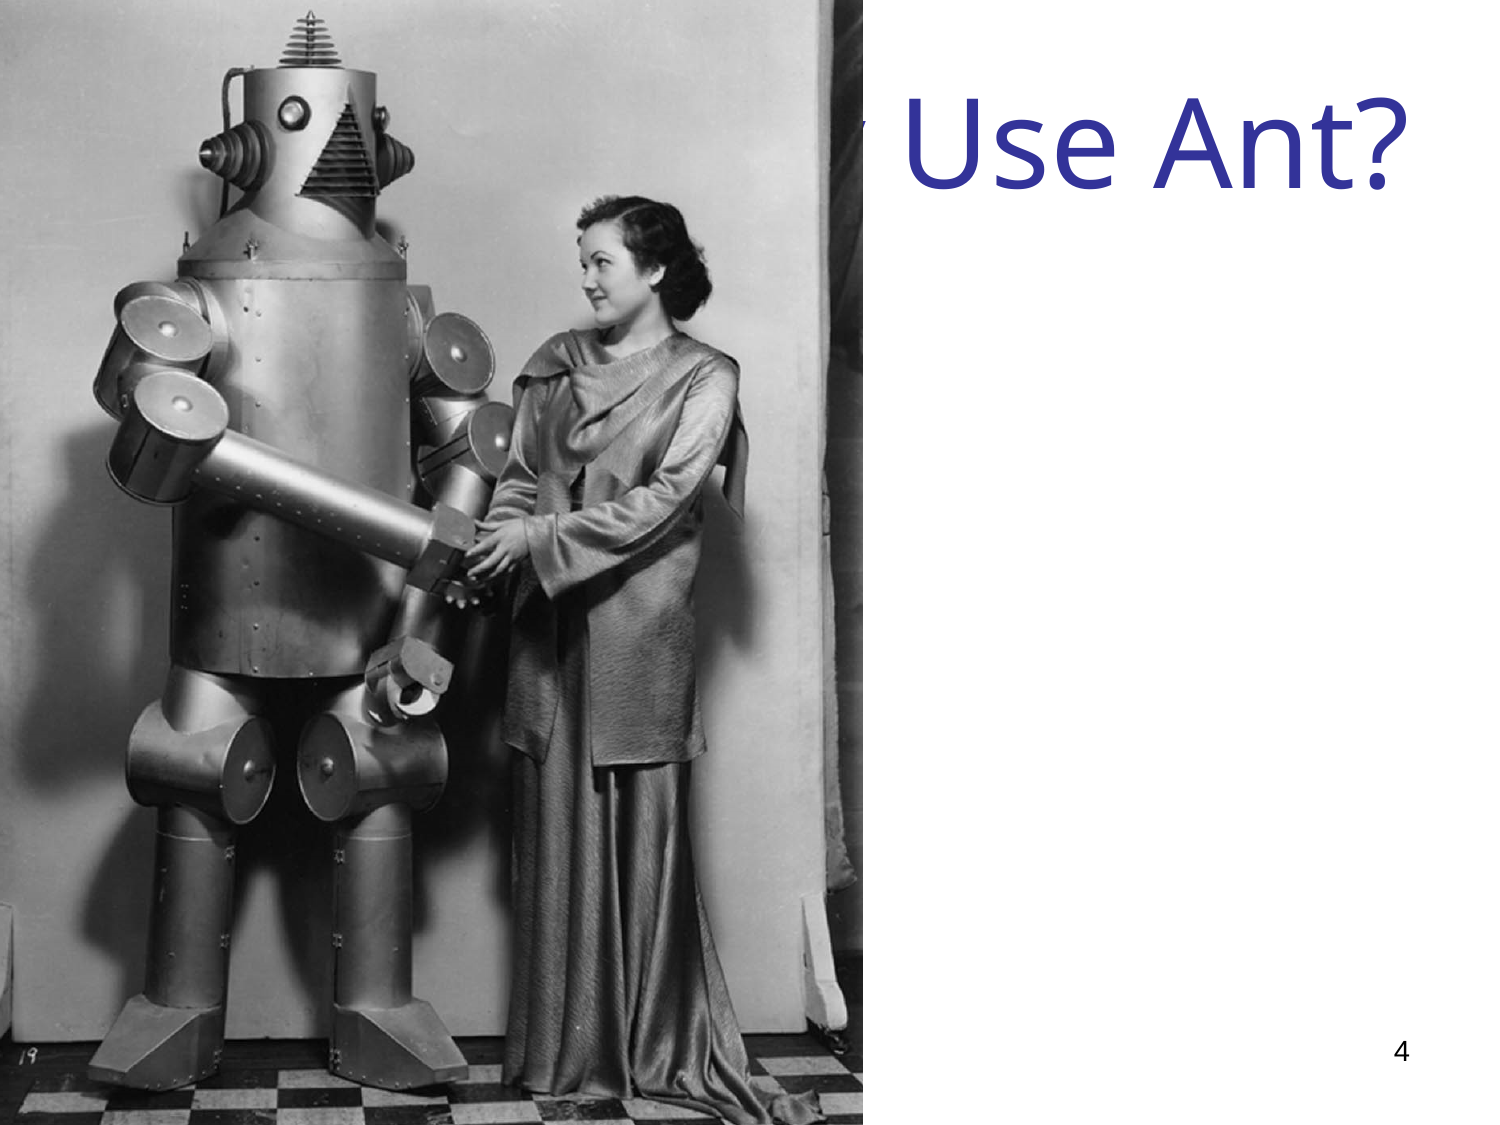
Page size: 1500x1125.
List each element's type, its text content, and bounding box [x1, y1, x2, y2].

title Why Use Ant? [863, 45, 1426, 233]
picture [0, 0, 863, 1125]
